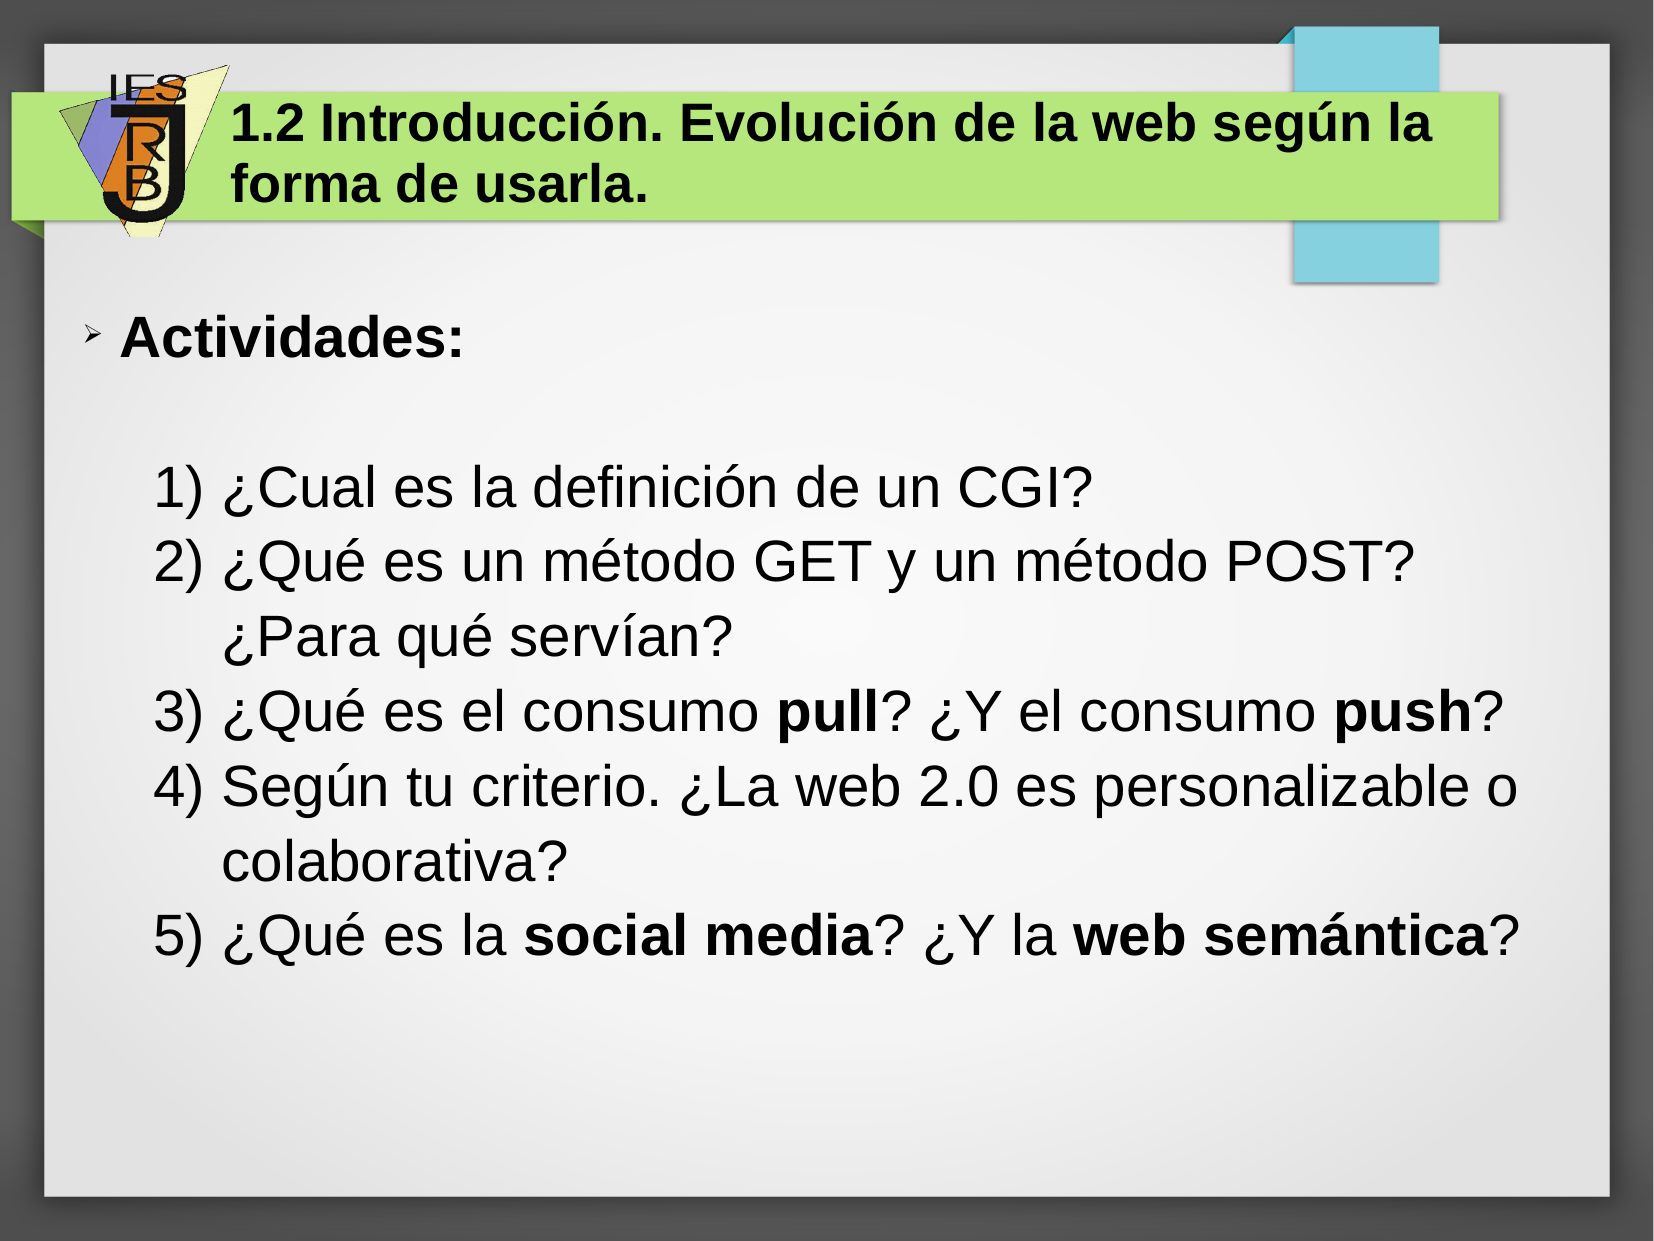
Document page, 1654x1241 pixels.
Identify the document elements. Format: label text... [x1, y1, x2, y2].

title 1.2 Introducción. Evolución de la web según la forma de usarla. [230, 88, 1501, 219]
picture [0, 0, 1654, 1241]
subtitle Actividades: ¿Cual es la definición de un CGI? ¿Qué es un método GET y un método POST? ¿Para qué servían? ¿Qué es el consumo pull? ¿Y el consumo push? Según tu criterio. ¿La web 2.0 es personalizable o colaborativa? ¿Qué es la social media? ¿Y la web semántica? [82, 295, 1571, 1241]
